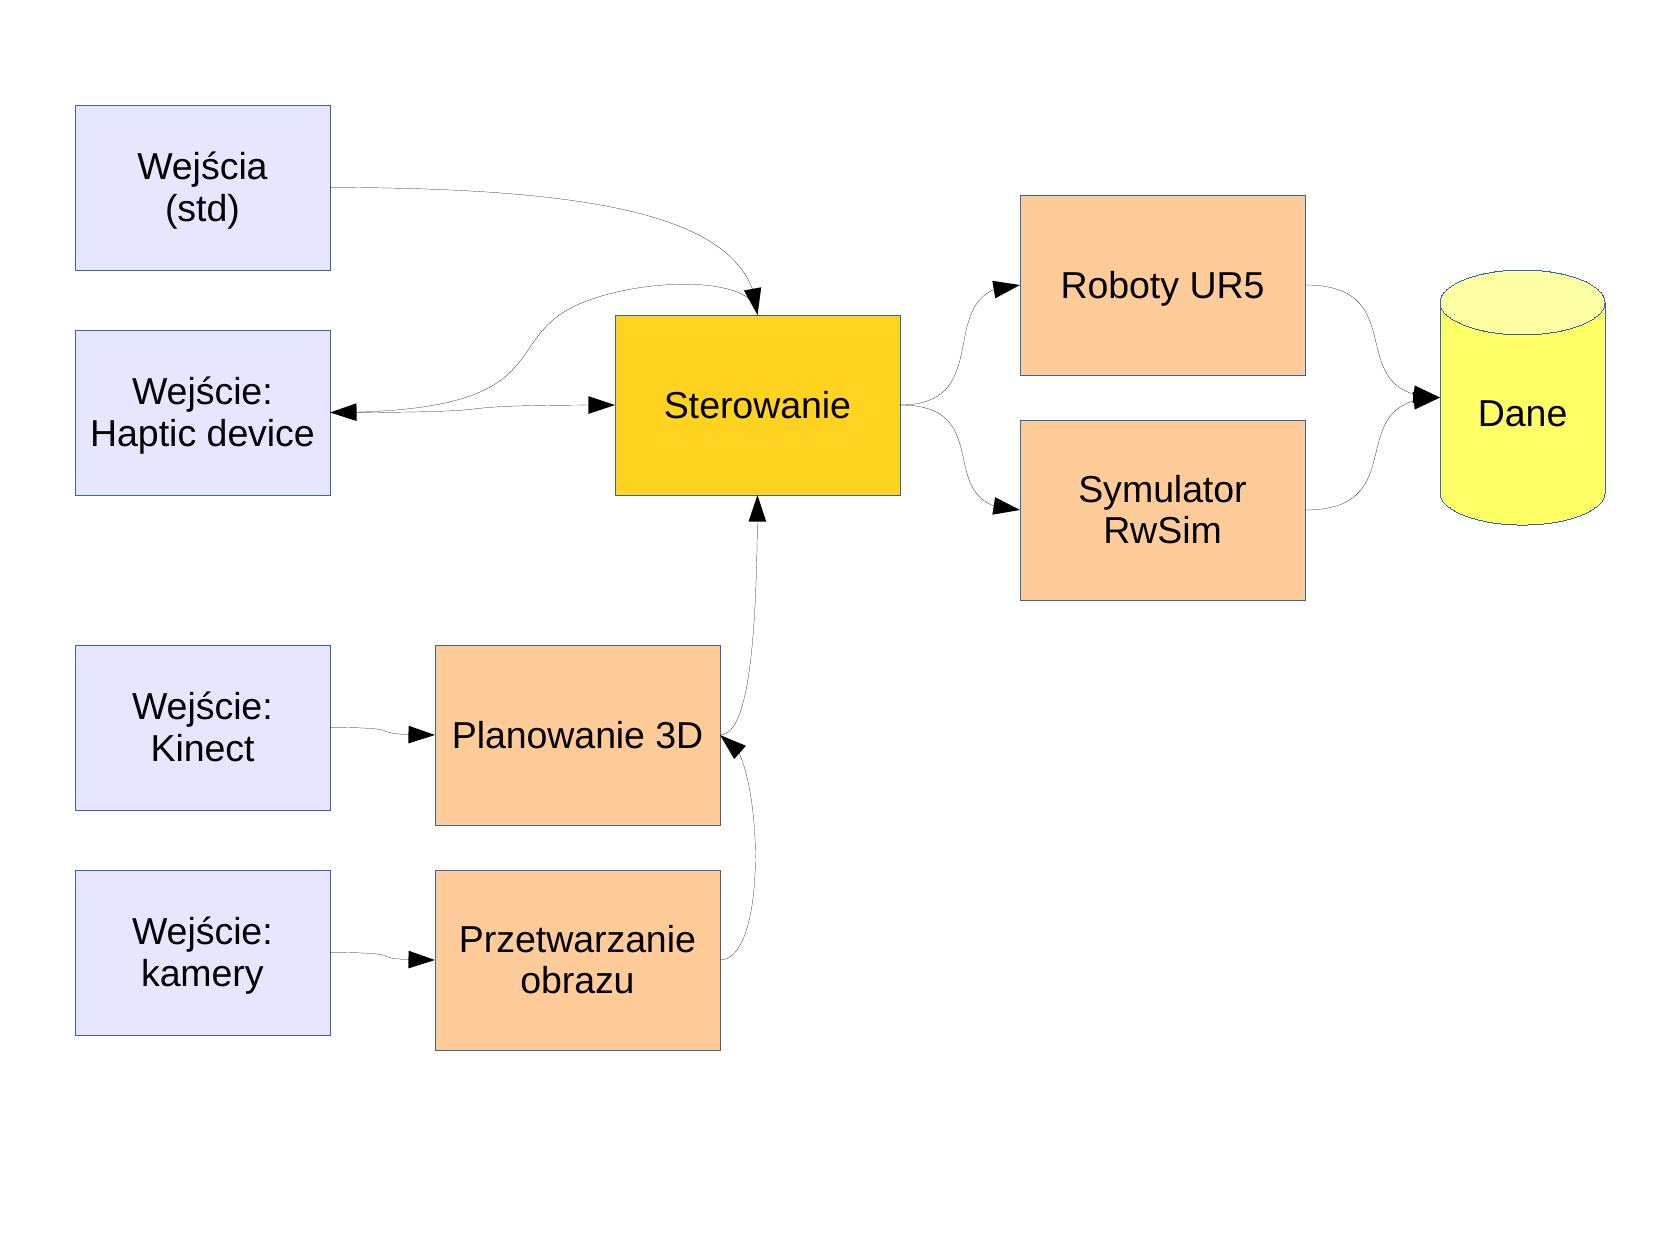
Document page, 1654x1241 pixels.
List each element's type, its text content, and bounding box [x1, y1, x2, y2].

text_box Roboty UR5 [1020, 195, 1306, 376]
text_box Wejście: Kinect [75, 645, 331, 811]
text_box Symulator RwSim [1020, 420, 1306, 601]
text_box Wejście: Haptic device [75, 330, 331, 496]
text_box Sterowanie [615, 315, 901, 496]
text_box Wejście: kamery [75, 870, 331, 1036]
text_box Planowanie 3D [435, 645, 721, 826]
text_box Wejścia (std) [75, 105, 331, 271]
text_box Przetwarzanie obrazu [435, 870, 721, 1051]
text_box Dane [1440, 303, 1606, 526]
